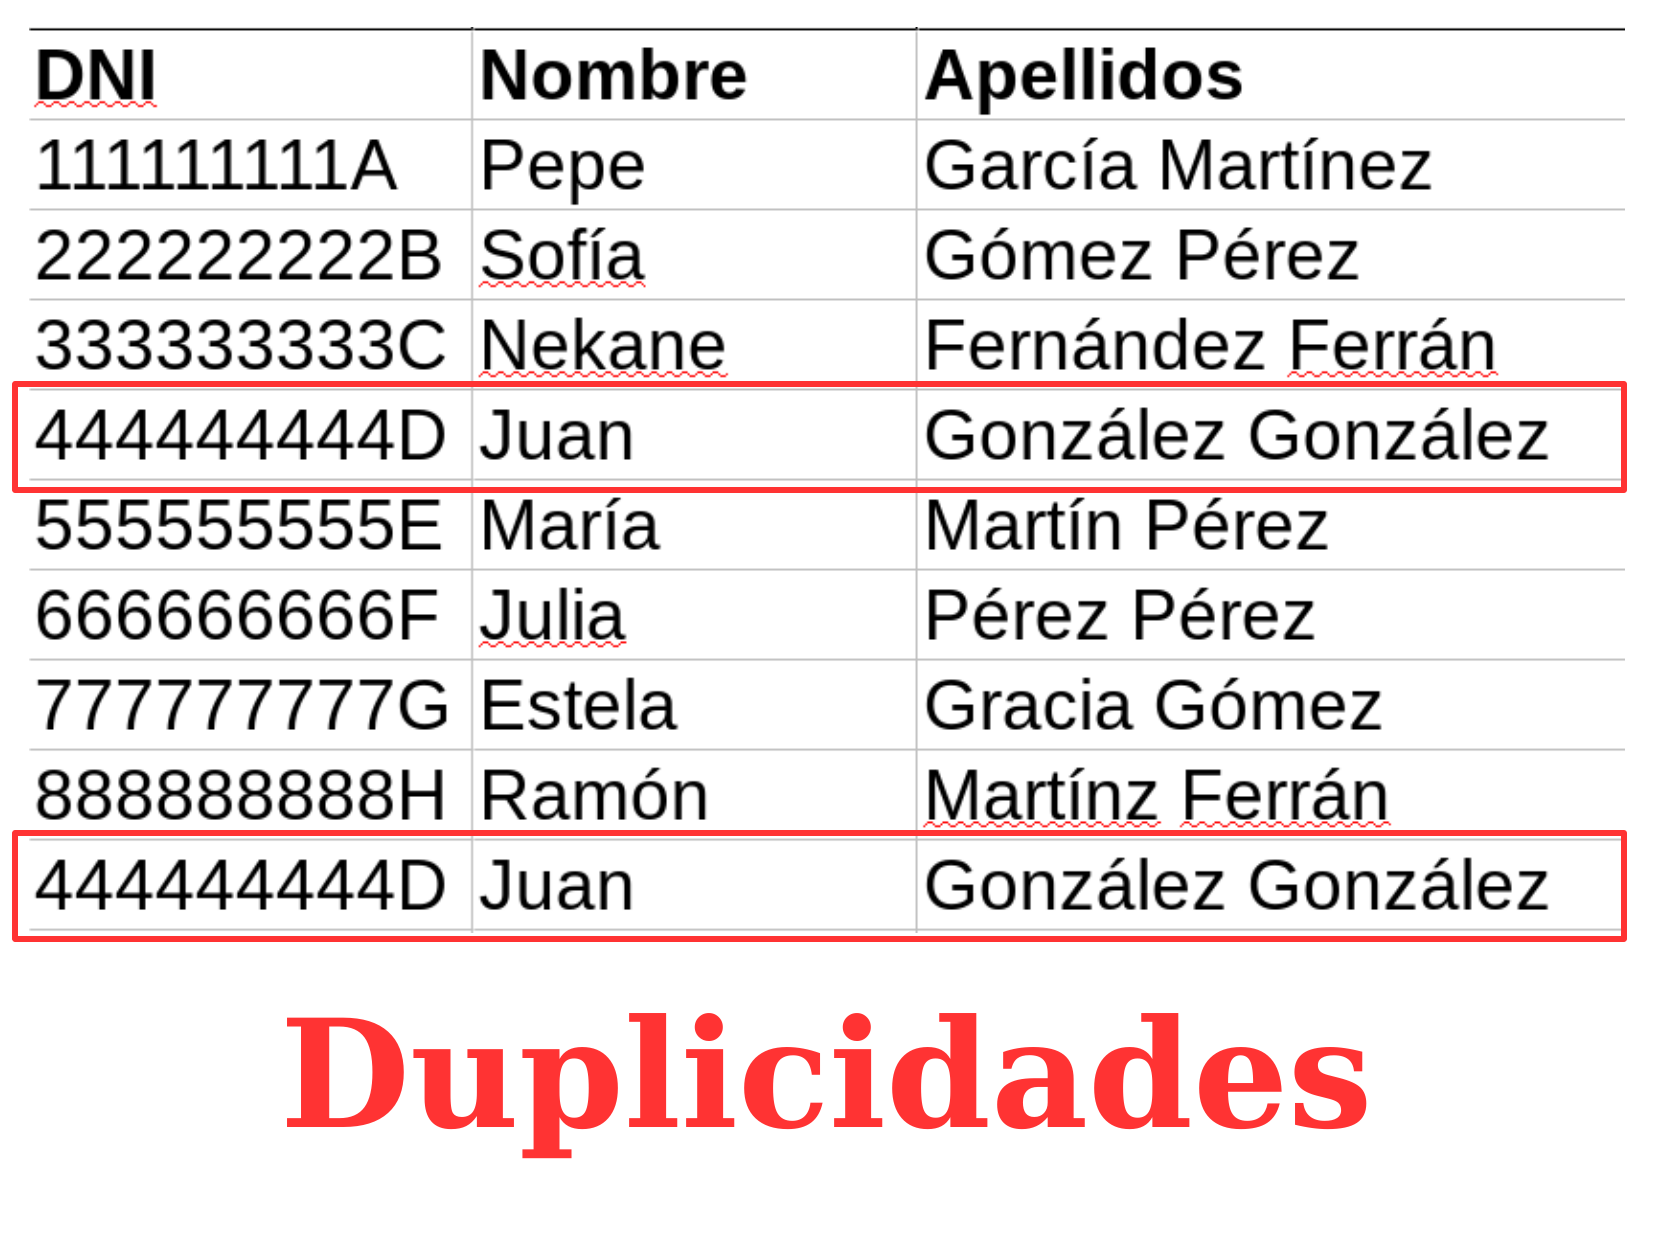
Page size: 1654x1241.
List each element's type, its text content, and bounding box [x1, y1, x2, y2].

picture [29, 387, 1621, 487]
picture [29, 493, 1625, 830]
text_box Duplicidades [265, 979, 1389, 1171]
picture [29, 836, 1621, 933]
picture [29, 27, 1625, 381]
